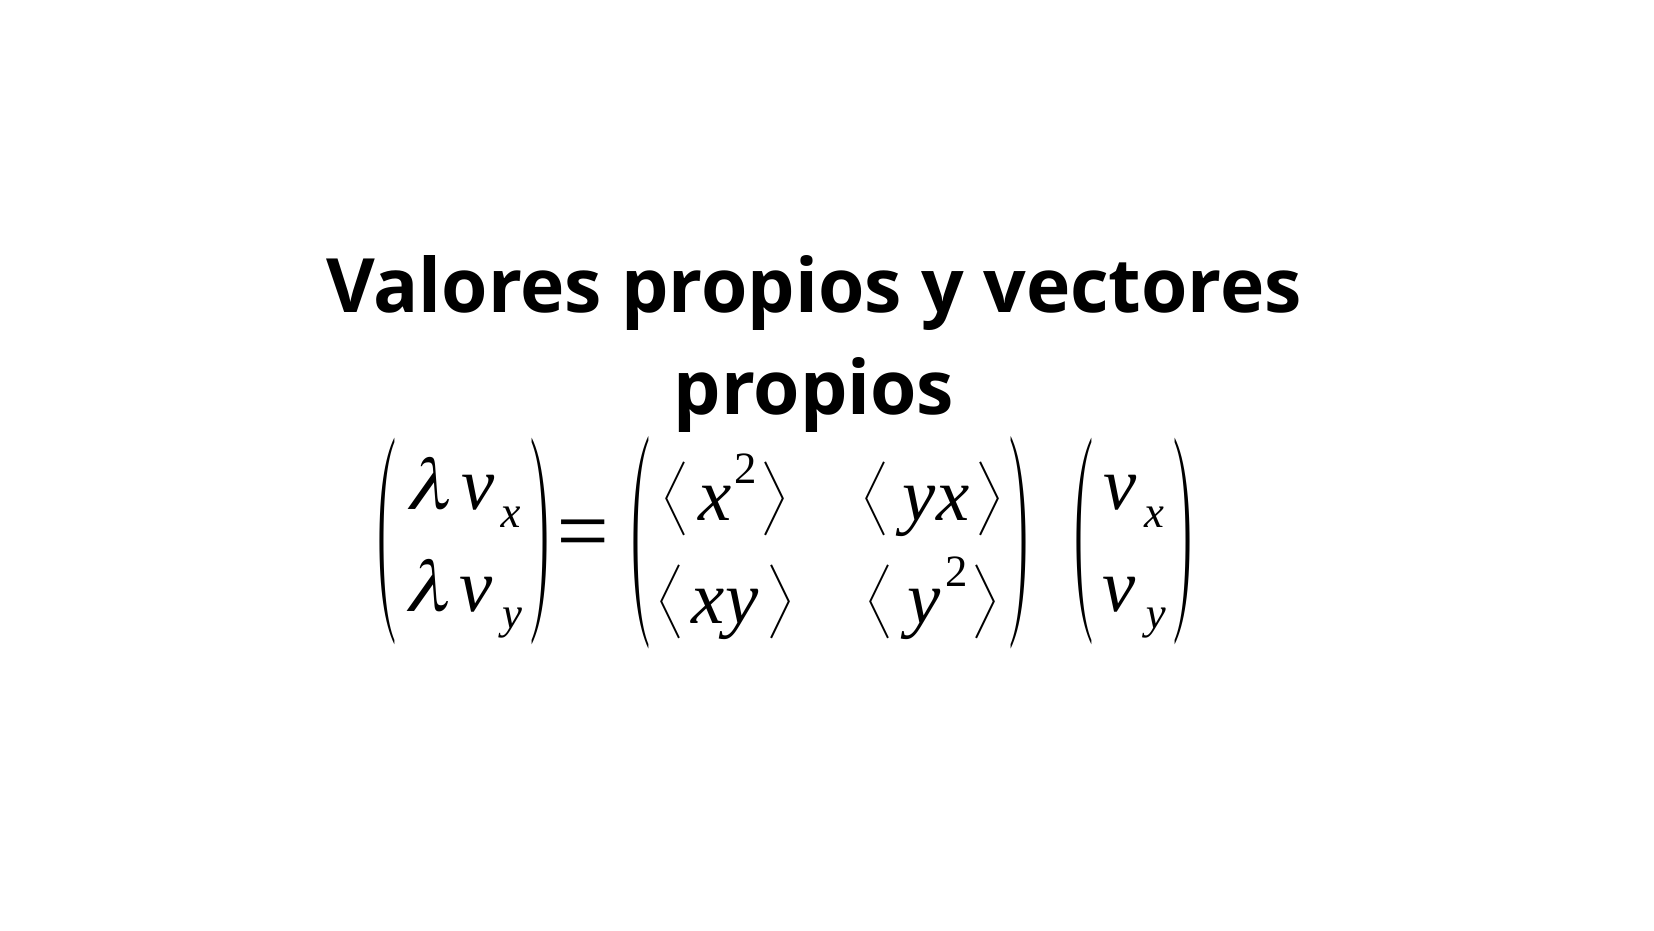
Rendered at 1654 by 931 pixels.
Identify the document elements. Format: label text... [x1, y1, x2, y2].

text_box Valores propios y vectores propios [203, 224, 1425, 391]
chart [1064, 433, 1203, 649]
chart [367, 433, 1039, 654]
